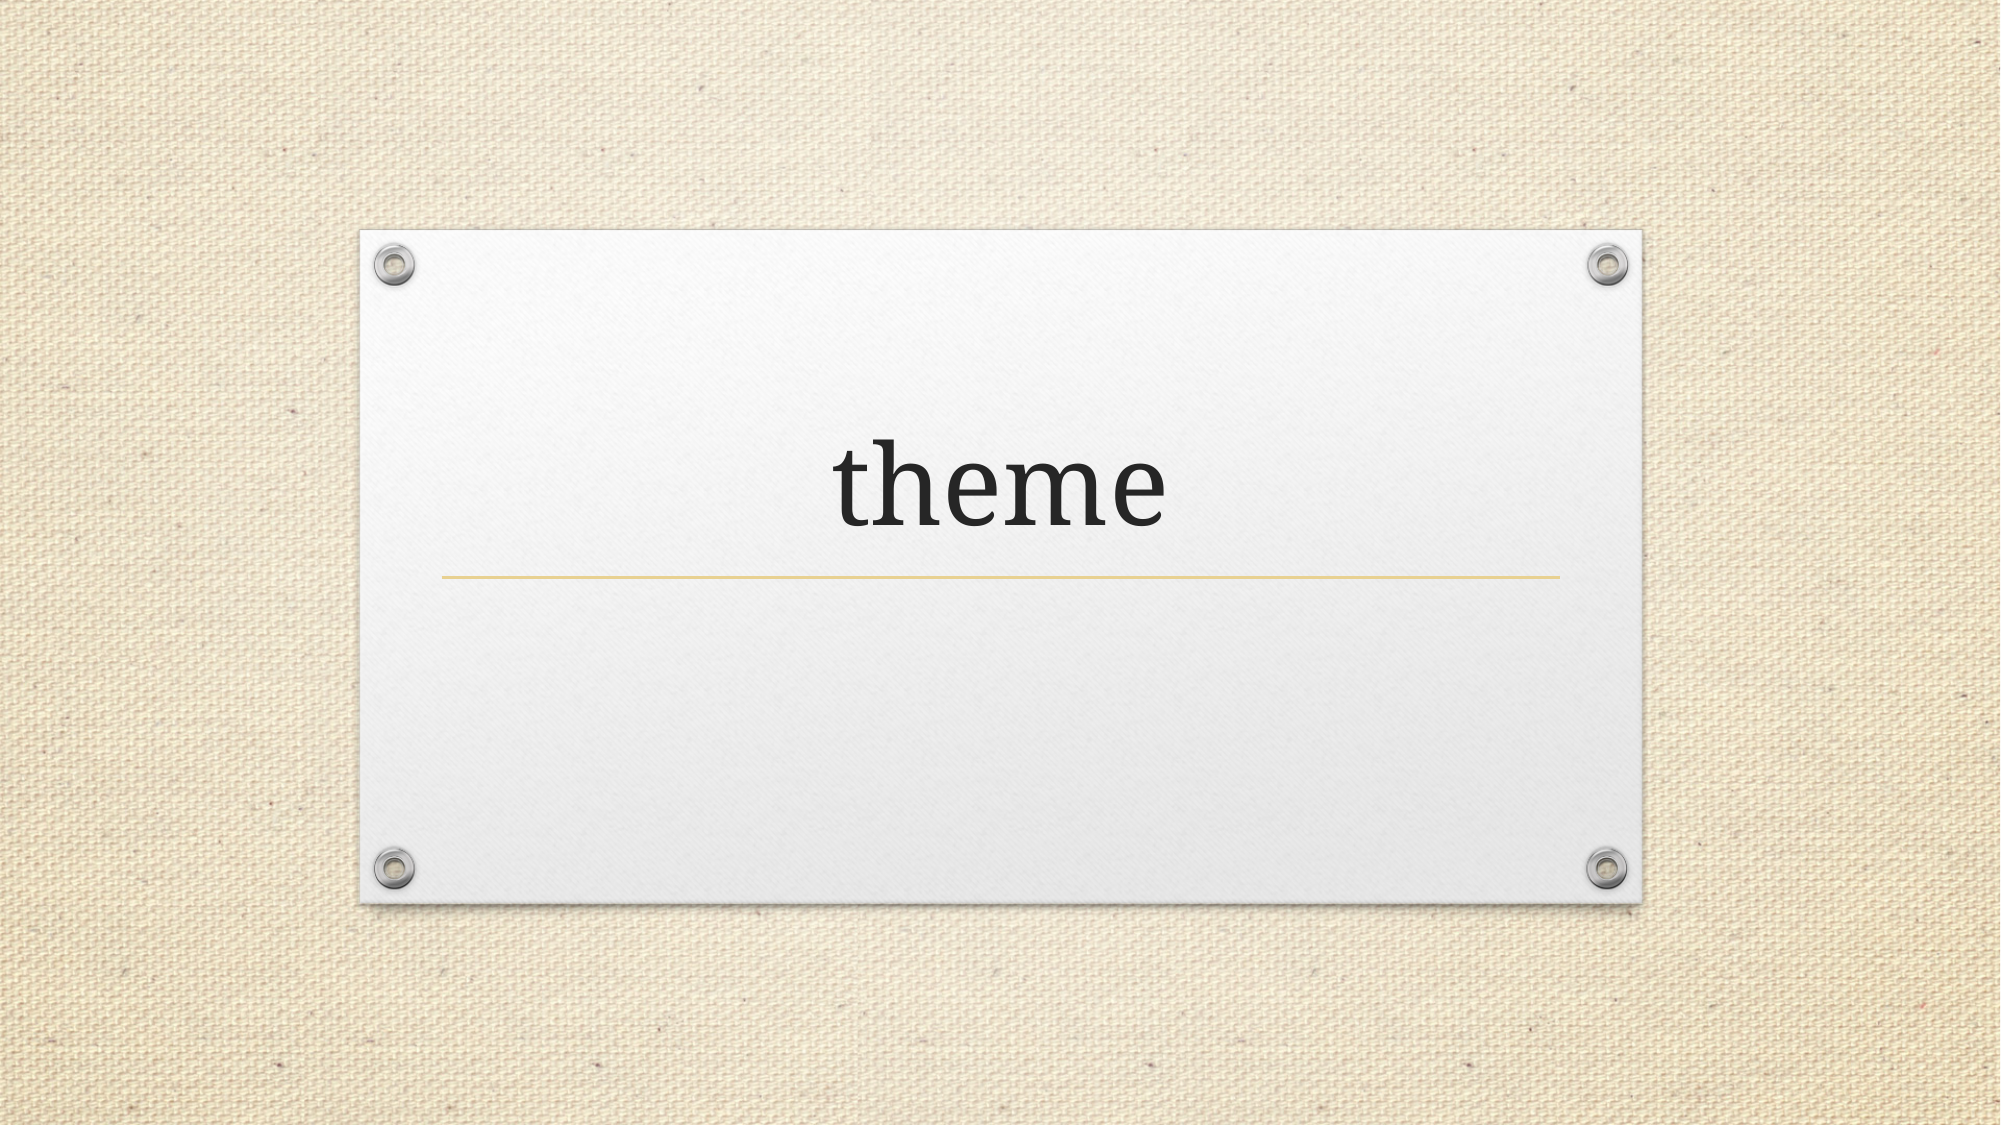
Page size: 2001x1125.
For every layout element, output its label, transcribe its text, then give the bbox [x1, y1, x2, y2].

title theme [441, 306, 1560, 556]
